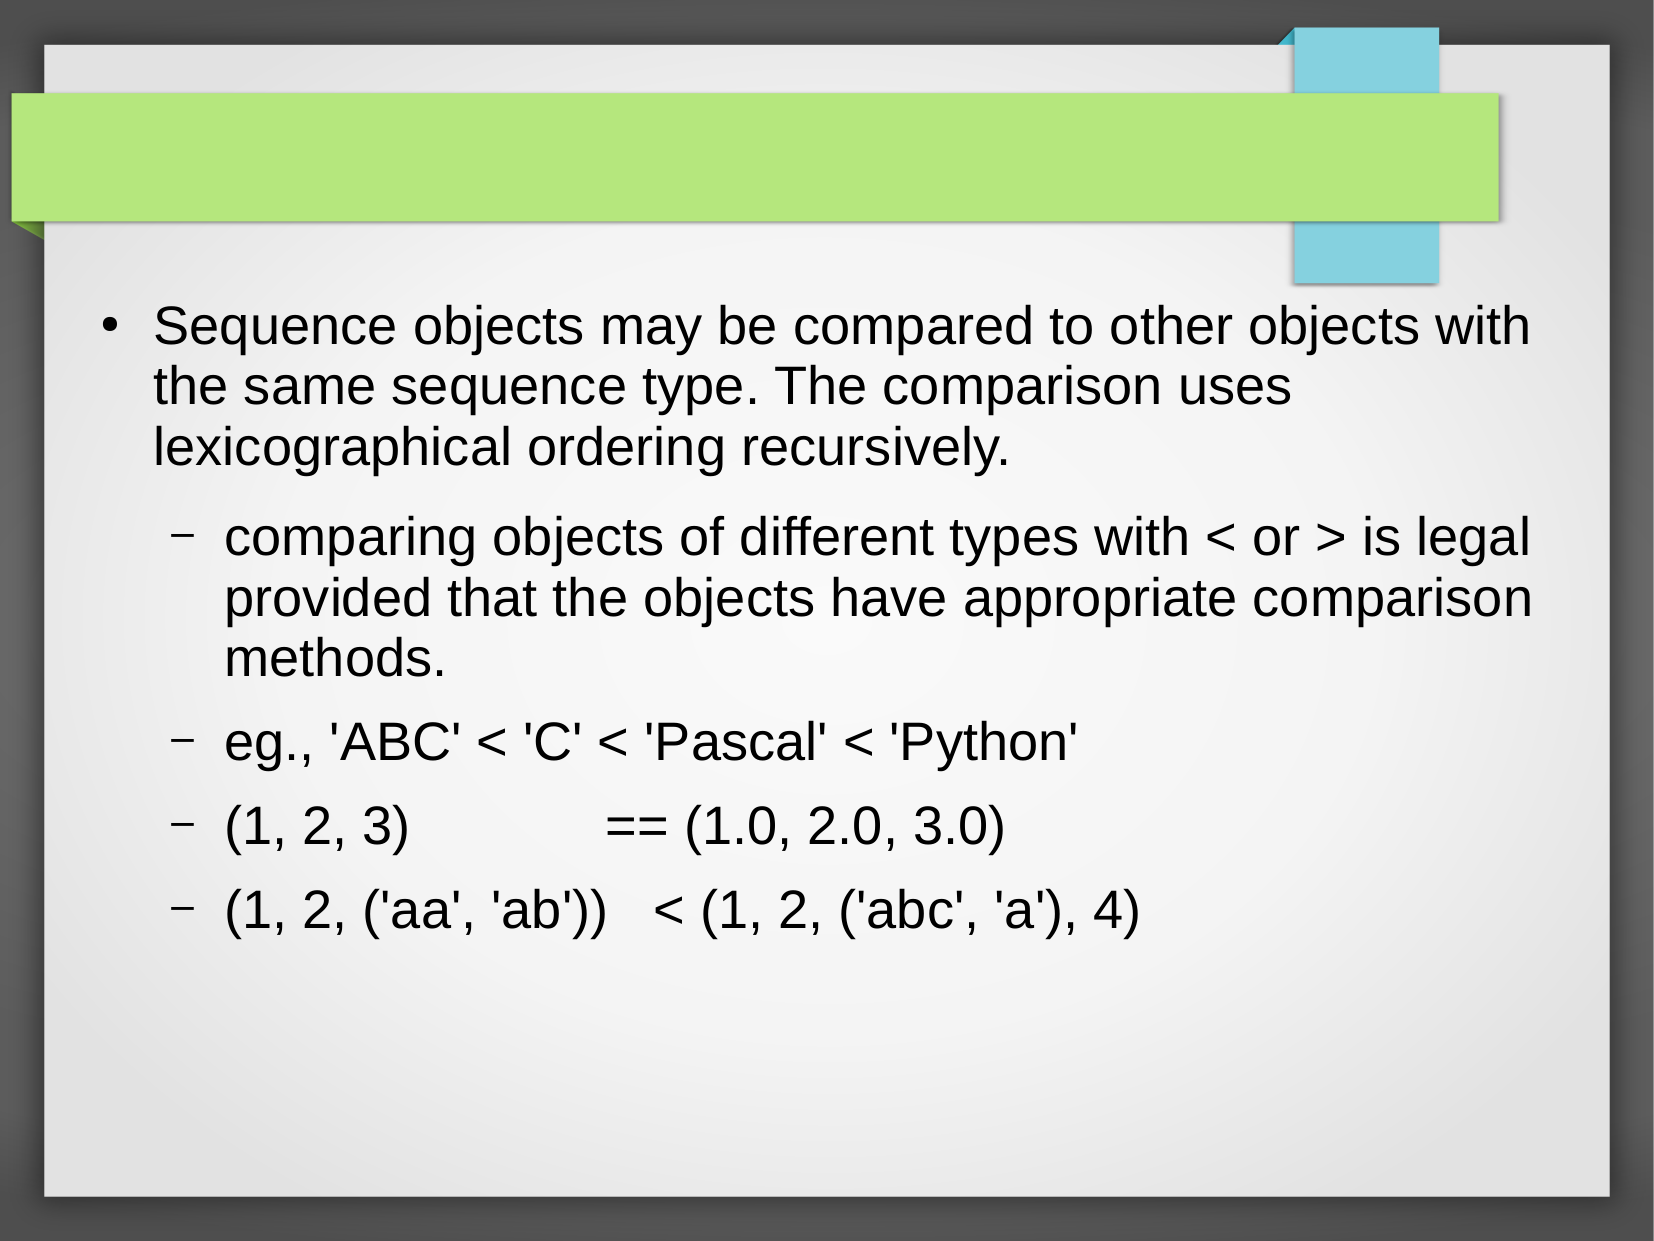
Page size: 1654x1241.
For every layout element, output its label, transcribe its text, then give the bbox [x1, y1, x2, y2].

list Sequence objects may be compared to other objects with the same sequence type. The comparison uses lexicographical ordering recursively. comparing objects of different types with < or > is legal provided that the objects have appropriate comparison methods. eg., 'ABC' < 'C' < 'Pascal' < 'Python' (1, 2, 3) == (1.0, 2.0, 3.0) (1, 2, ('aa', 'ab')) < (1, 2, ('abc', 'a'), 4) [82, 295, 1571, 1015]
picture [0, 0, 1654, 1241]
